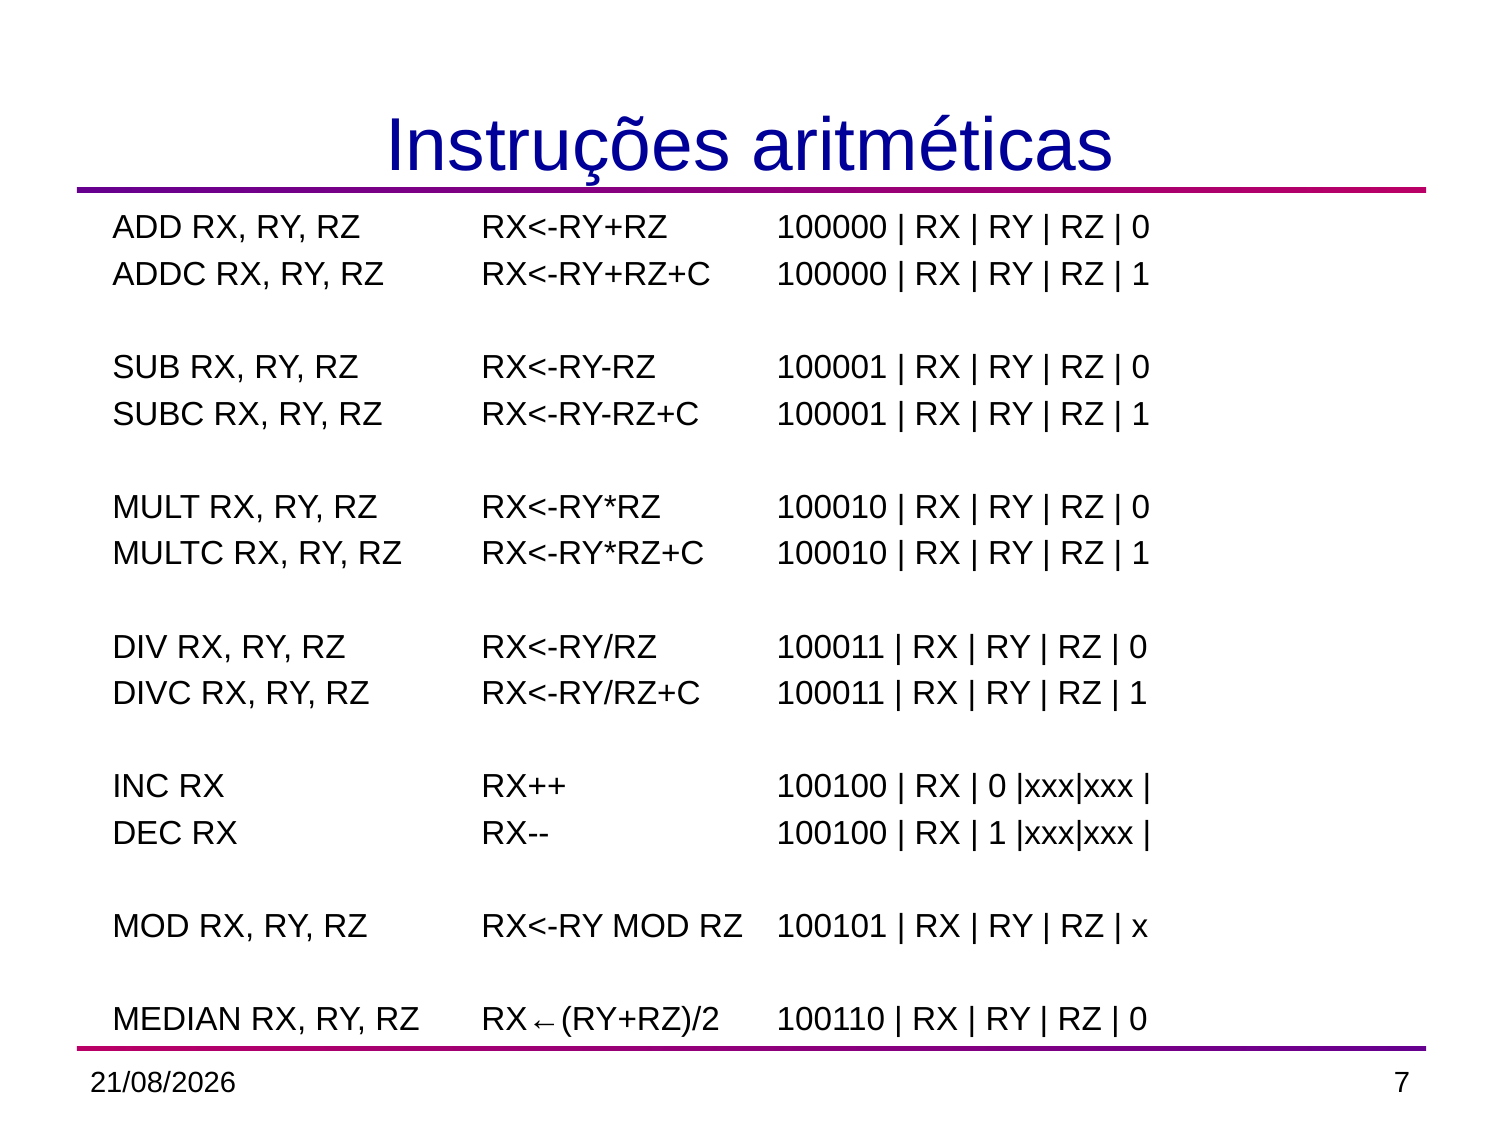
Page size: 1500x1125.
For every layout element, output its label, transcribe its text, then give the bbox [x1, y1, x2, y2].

text_box ADD RX, RY, RZ RX<-RY+RZ 100000 | RX | RY | RZ | 0 ADDC RX, RY, RZ RX<-RY+RZ+C 100000 | RX | RY | RZ | 1 SUB RX, RY, RZ RX<-RY-RZ 100001 | RX | RY | RZ | 0 SUBC RX, RY, RZ RX<-RY-RZ+C 100001 | RX | RY | RZ | 1 MULT RX, RY, RZ RX<-RY*RZ 100010 | RX | RY | RZ | 0 MULTC RX, RY, RZ RX<-RY*RZ+C 100010 | RX | RY | RZ | 1 DIV RX, RY, RZ RX<-RY/RZ 100011 | RX | RY | RZ | 0 DIVC RX, RY, RZ RX<-RY/RZ+C 100011 | RX | RY | RZ | 1 INC RX RX++ 100100 | RX | 0 |xxx|xxx | DEC RX RX-- 100100 | RX | 1 |xxx|xxx | MOD RX, RY, RZ RX<-RY MOD RZ 100101 | RX | RY | RZ | x MEDIAN RX, RY, RZ RX←(RY+RZ)/2 100110 | RX | RY | RZ | 0 [41, 198, 1463, 1002]
title Instruções aritméticas [76, 74, 1424, 193]
slide_number 04/08/2021 [75, 1055, 425, 1125]
slide_number <number> [1074, 1055, 1425, 1125]
